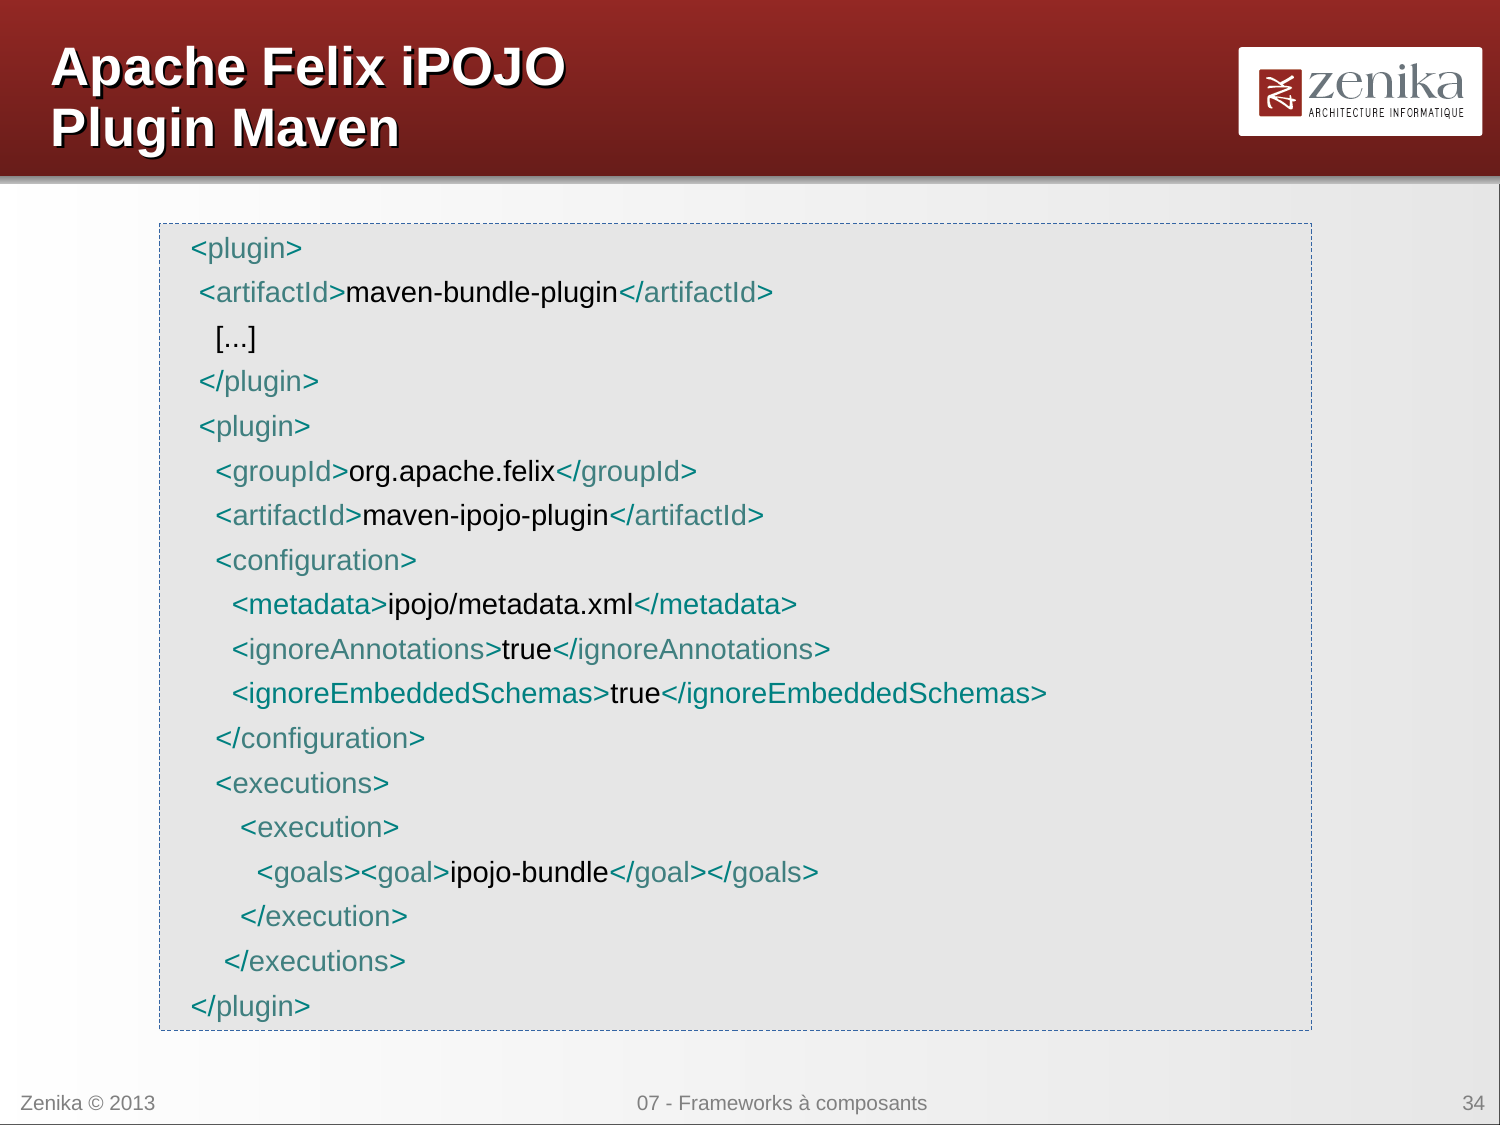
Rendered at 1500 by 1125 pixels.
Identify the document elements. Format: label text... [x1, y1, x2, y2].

title Apache Felix iPOJO Plugin Maven [50, 15, 1206, 180]
picture [1257, 58, 1464, 125]
list <plugin> <artifactId>maven-bundle-plugin</artifactId> [...] </plugin> <plugin> <groupId>org.apache.felix</groupId> <artifactId>maven-ipojo-plugin</artifactId> <configuration> <metadata>ipojo/metadata.xml</metadata> <ignoreAnnotations>true</ignoreAnnotations> <ignoreEmbeddedSchemas>true</ignoreEmbeddedSchemas> </configuration> <executions> <execution> <goals><goal>ipojo-bundle</goal></goals> </execution> </executions> </plugin> [159, 223, 1312, 1031]
